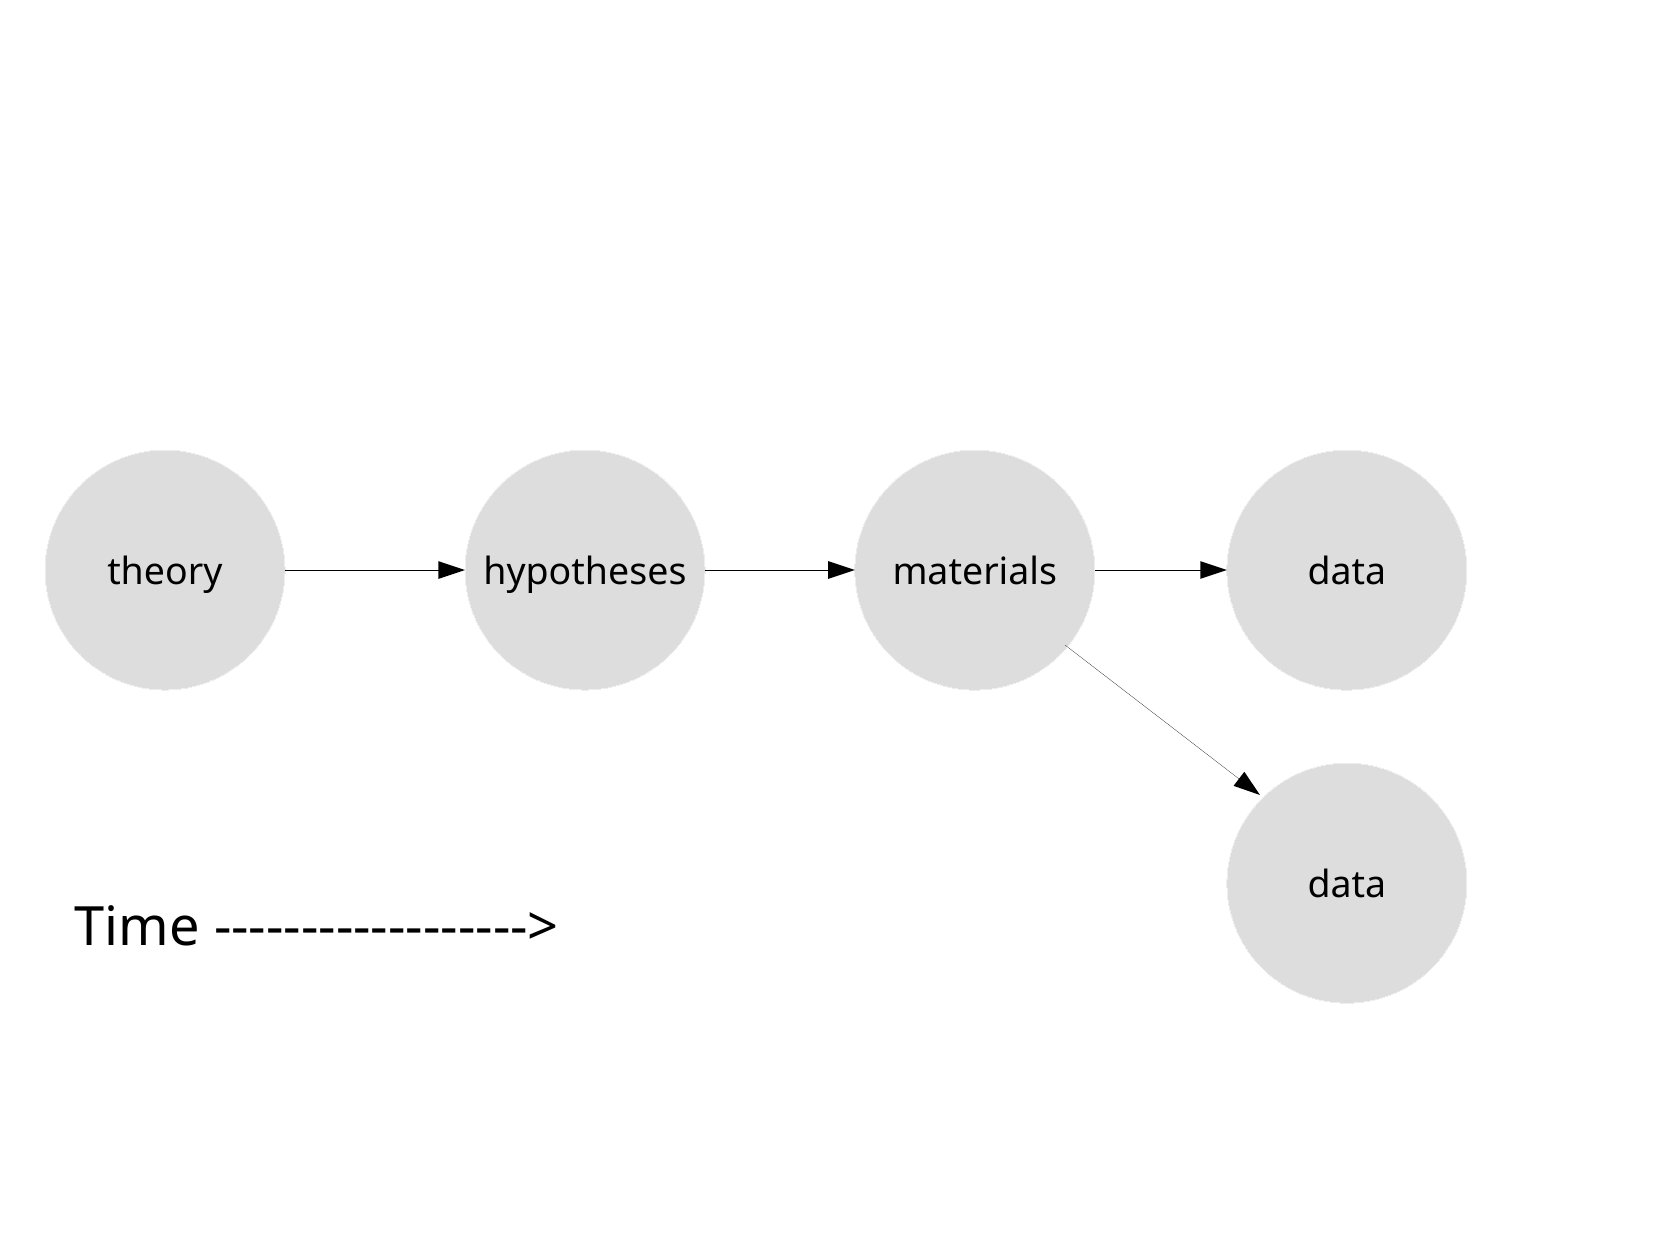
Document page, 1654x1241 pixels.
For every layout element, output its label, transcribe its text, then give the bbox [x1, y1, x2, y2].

text_box hypotheses [465, 450, 706, 691]
text_box Time ------------------> [60, 880, 856, 961]
text_box materials [854, 450, 1095, 691]
text_box data [1226, 450, 1467, 691]
text_box data [1226, 763, 1467, 1004]
text_box theory [45, 450, 286, 691]
